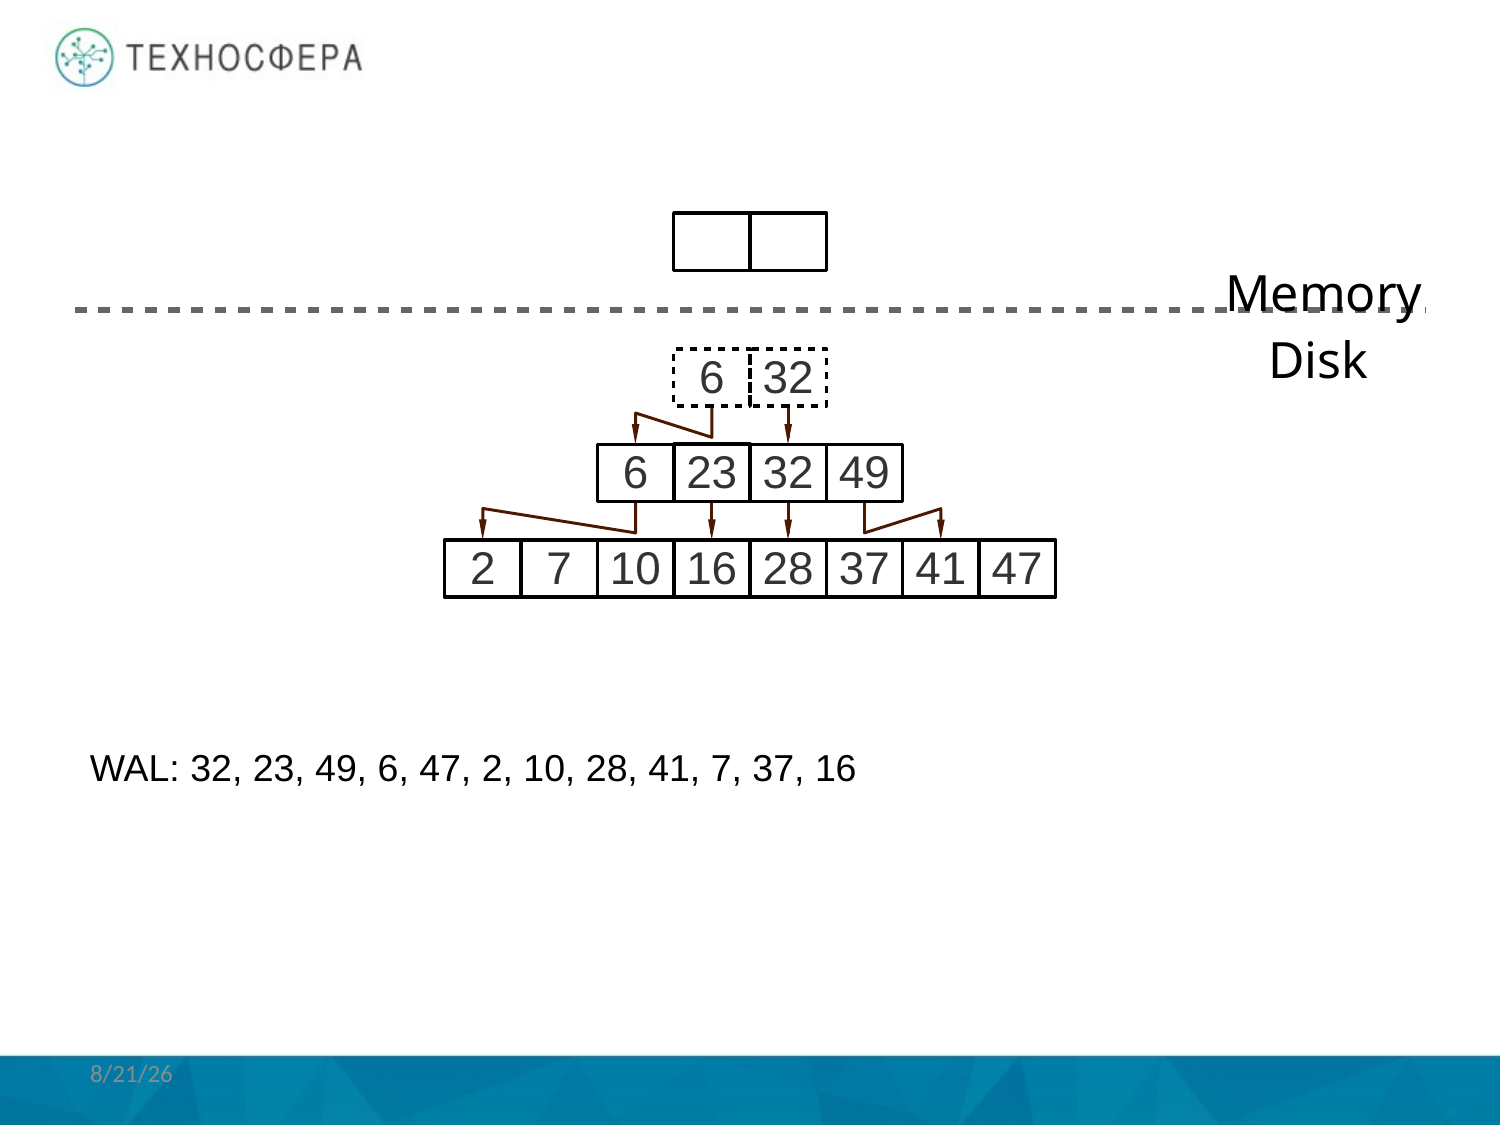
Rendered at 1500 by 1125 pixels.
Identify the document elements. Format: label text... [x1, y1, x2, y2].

text_box 37 [826, 539, 902, 598]
text_box Disk [1253, 317, 1392, 394]
text_box 32 [750, 348, 827, 407]
text_box 7 [520, 539, 597, 598]
text_box 28 [750, 539, 826, 598]
picture [0, 0, 1500, 1057]
text_box 6 [597, 444, 673, 502]
text_box 10 [597, 539, 673, 598]
text_box 23 [673, 444, 750, 502]
text_box 49 [826, 444, 903, 502]
text_box Memory [1210, 250, 1443, 327]
text_box WAL: 32, 23, 49, 6, 47, 2, 10, 28, 41, 7, 37, 16 [75, 740, 1361, 797]
text_box 6 [673, 348, 750, 407]
text_box 32 [750, 444, 826, 502]
text_box 47 [979, 539, 1056, 598]
text_box 2 [444, 539, 520, 598]
text_box 16 [673, 539, 750, 598]
text_box 41 [902, 539, 979, 598]
